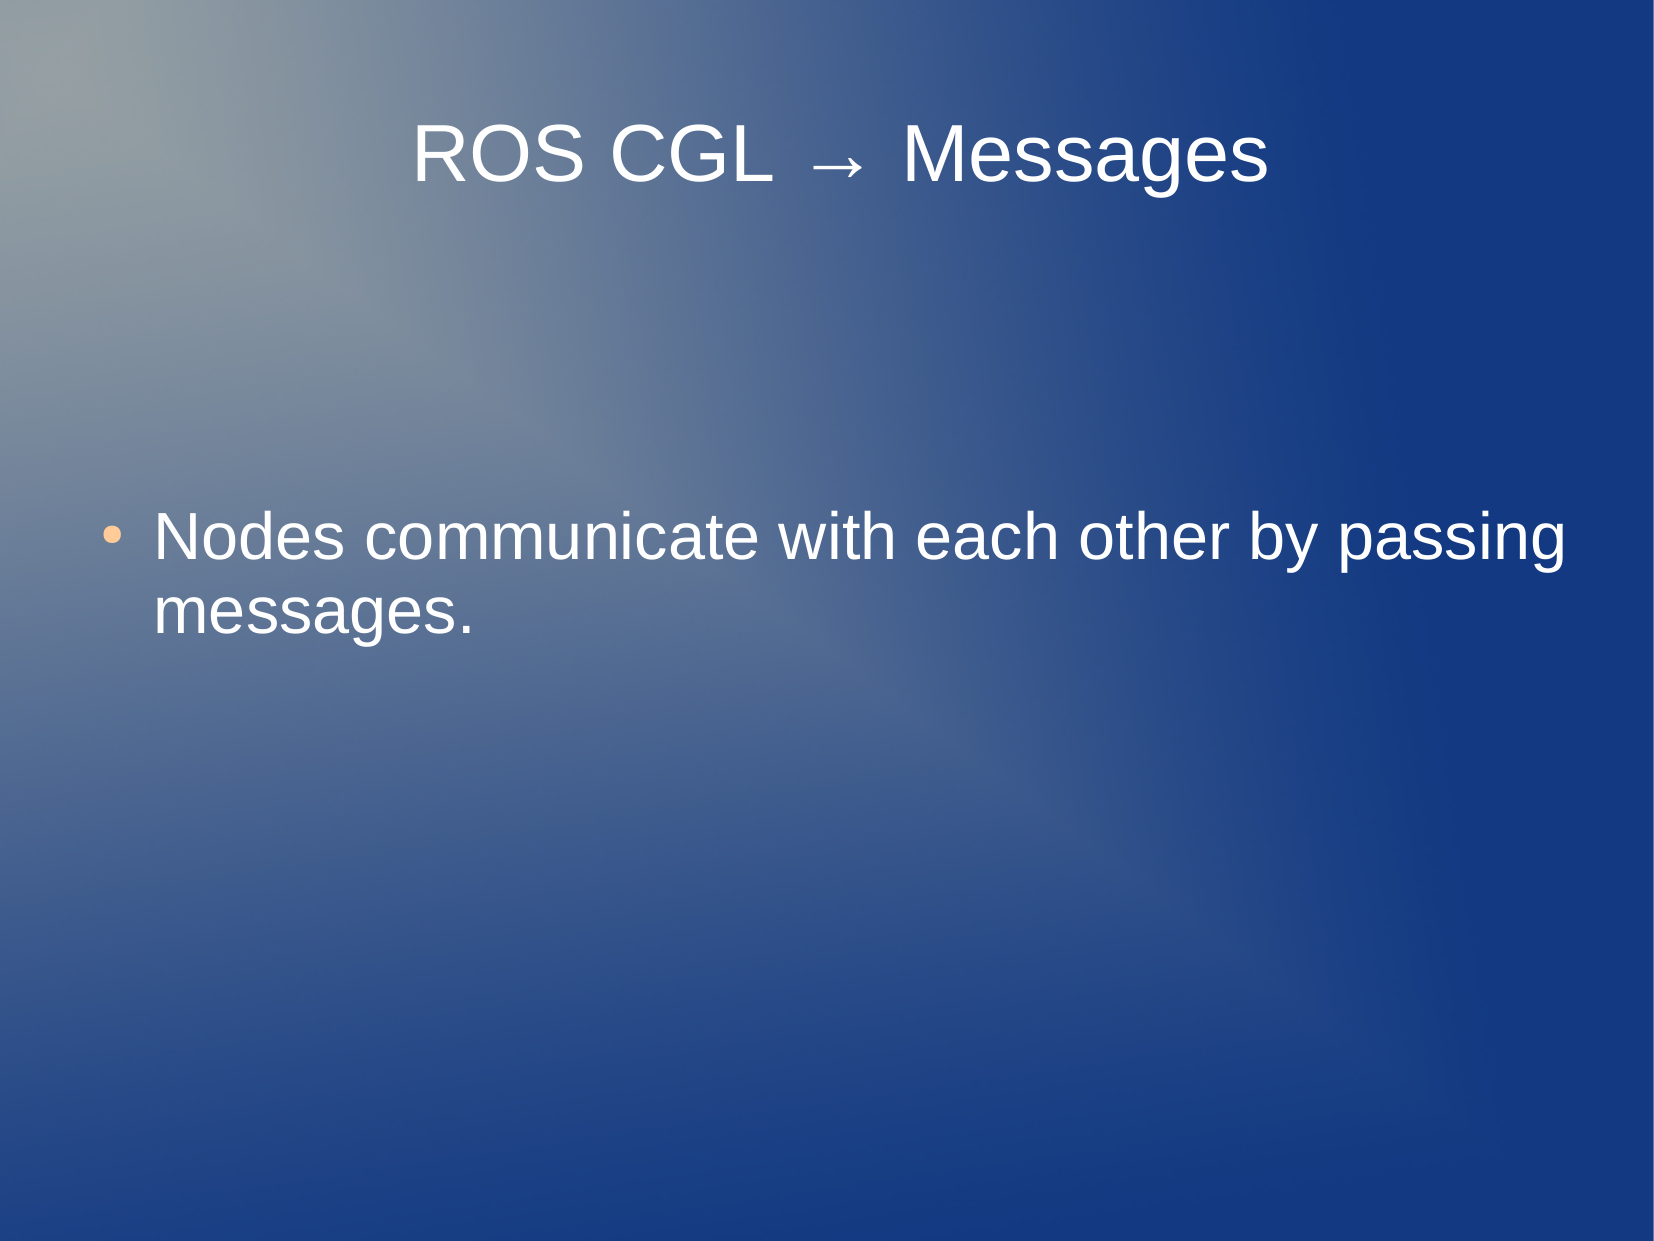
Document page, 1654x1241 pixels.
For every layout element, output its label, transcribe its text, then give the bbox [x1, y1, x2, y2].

picture [0, 0, 1654, 1241]
title ROS CGL → Messages [82, 49, 1571, 257]
list Nodes communicate with each other by passing messages. [82, 290, 1571, 1010]
